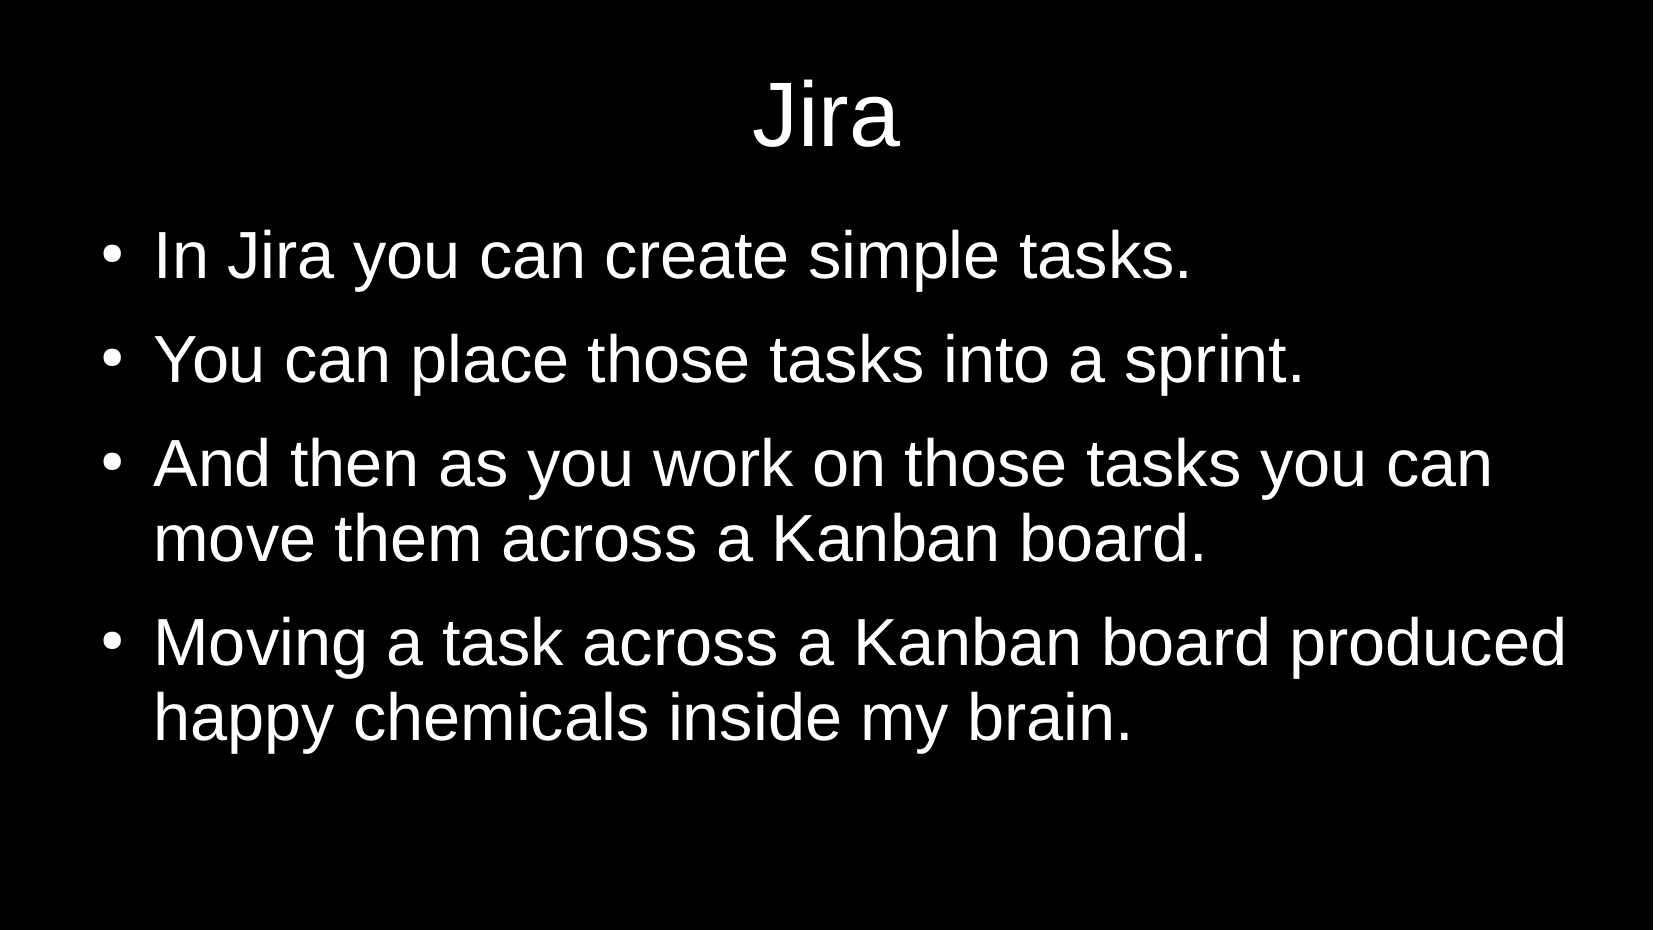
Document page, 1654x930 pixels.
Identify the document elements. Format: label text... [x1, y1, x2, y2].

list In Jira you can create simple tasks. You can place those tasks into a sprint. And then as you work on those tasks you can move them across a Kanban board. Moving a task across a Kanban board produced happy chemicals inside my brain. [82, 217, 1571, 757]
title Jira [82, 37, 1571, 193]
